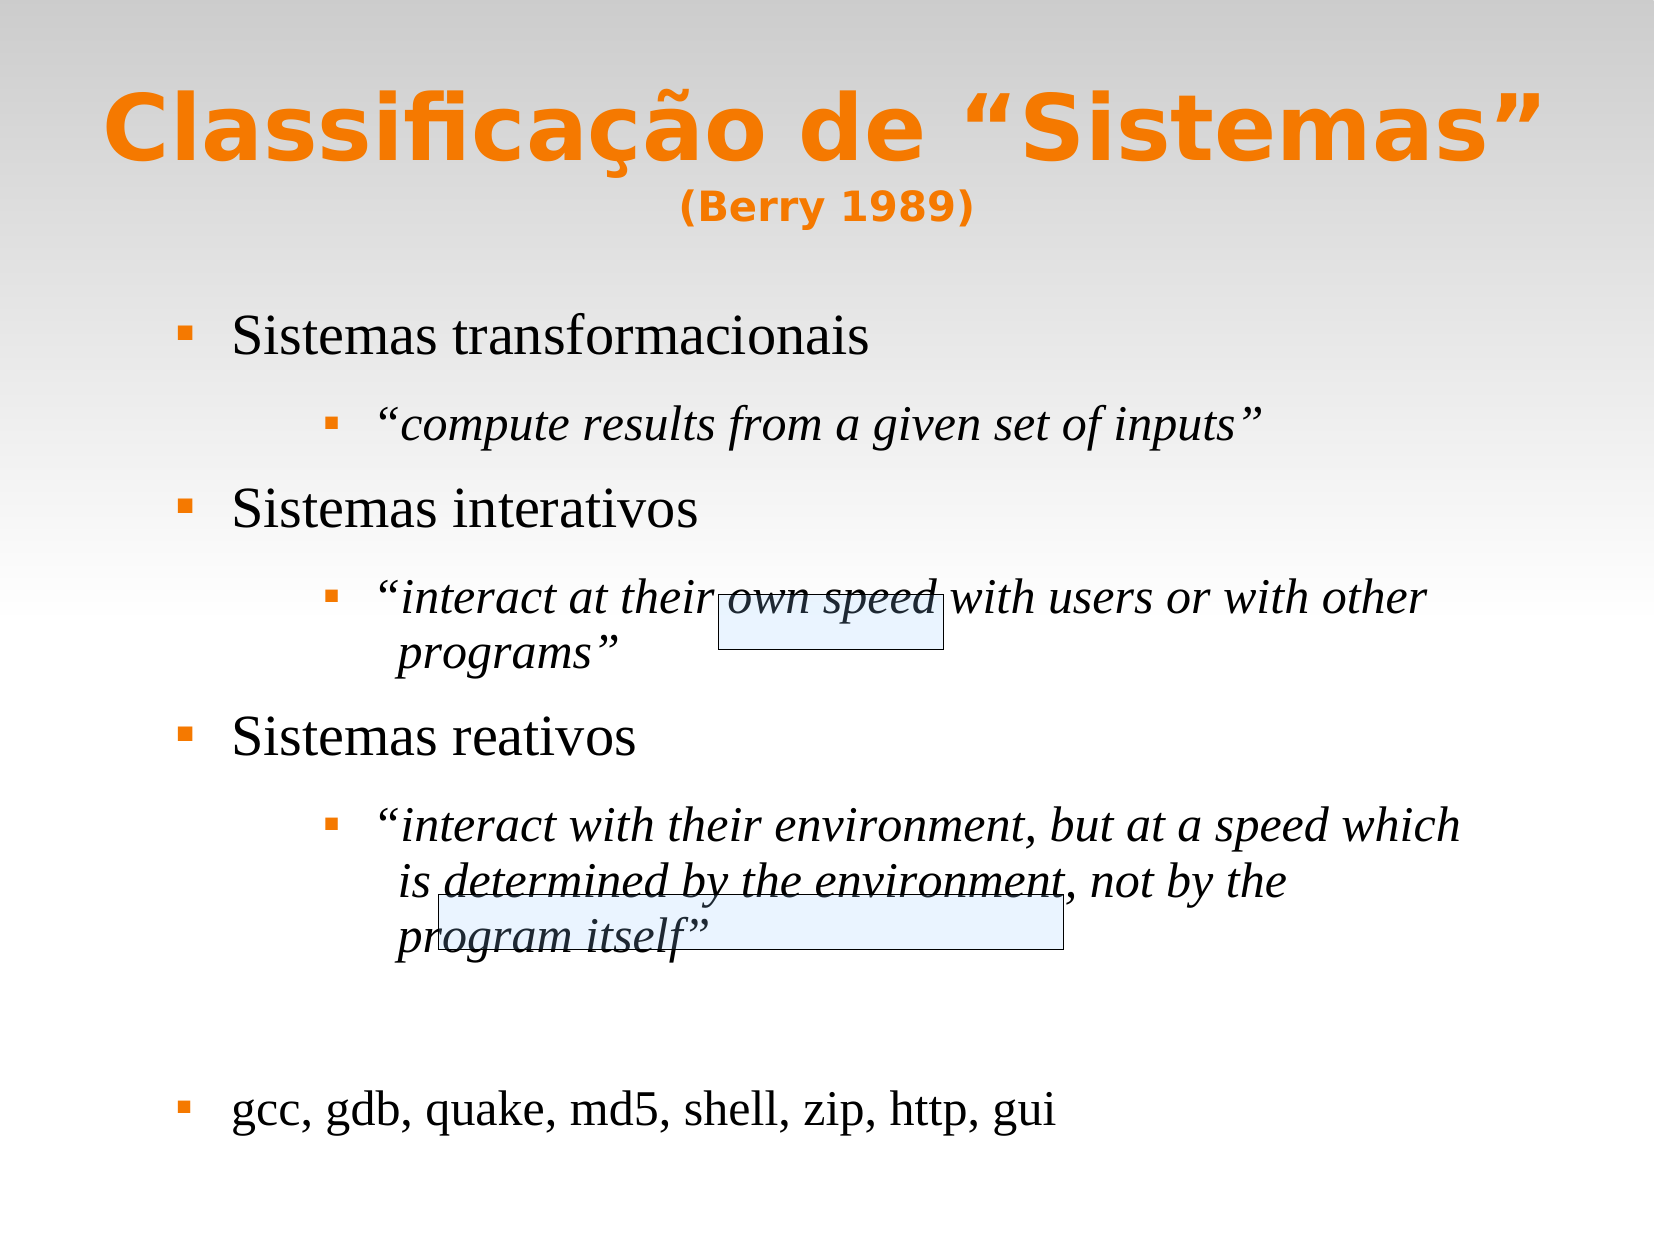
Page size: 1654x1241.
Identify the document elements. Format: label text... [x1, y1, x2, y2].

text_box [718, 594, 944, 650]
text_box [438, 894, 1064, 950]
title Classificação de “Sistemas” (Berry 1989) [82, 49, 1571, 257]
list Sistemas transformacionais “compute results from a given set of inputs” Sistemas interativos “interact at their own speed with users or with other programs” Sistemas reativos “interact with their environment, but at a speed which is determined by the environment, not by the program itself” gcc, gdb, quake, md5, shell, zip, http, gui [89, 302, 1463, 1193]
